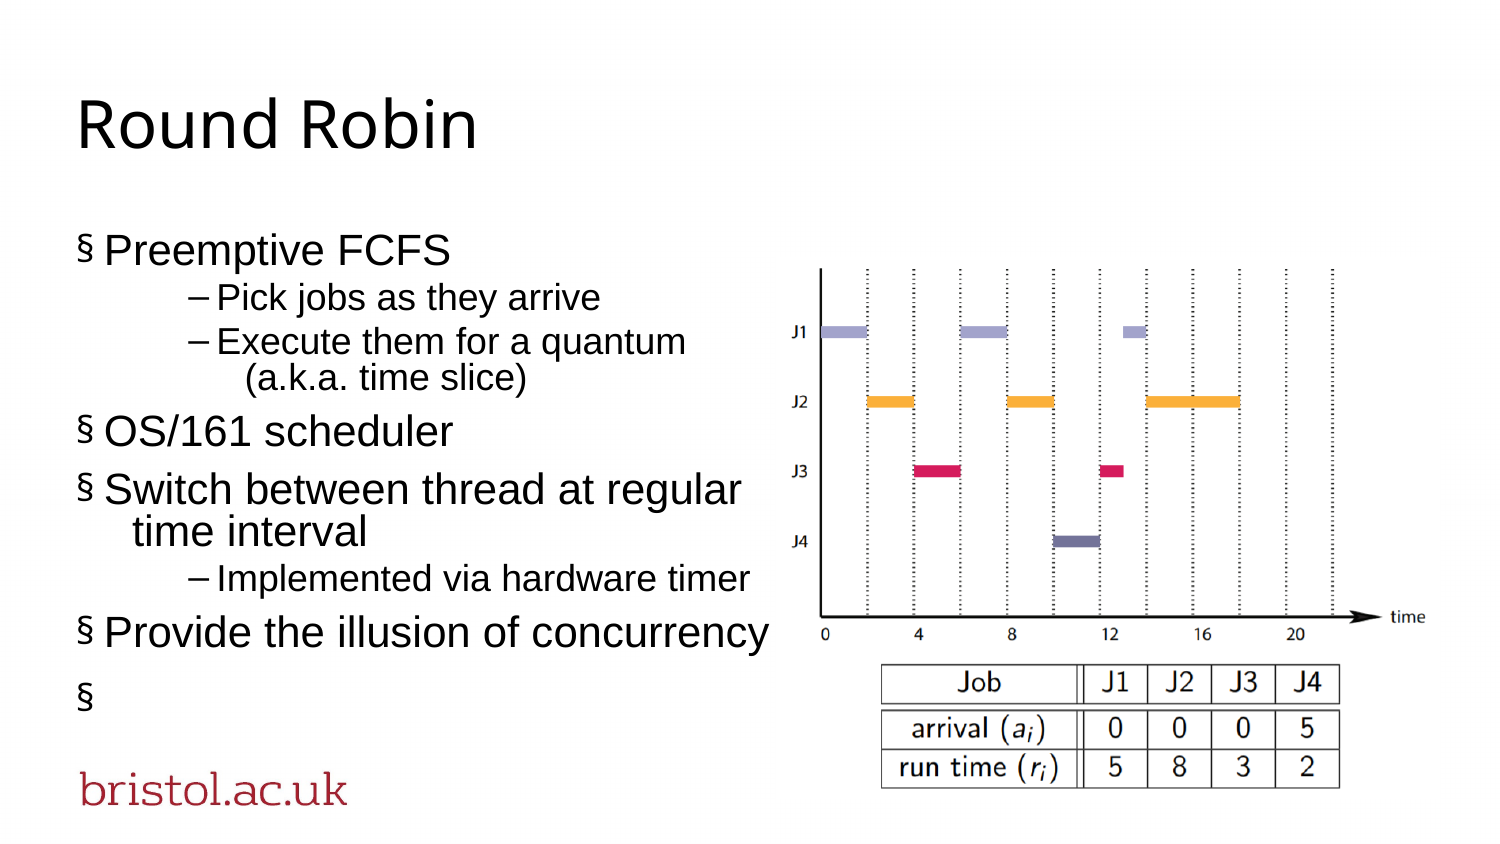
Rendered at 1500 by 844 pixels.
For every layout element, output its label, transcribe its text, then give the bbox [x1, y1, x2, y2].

list Preemptive FCFS Pick jobs as they arrive Execute them for a quantum (a.k.a. time slice) OS/161 scheduler Switch between thread at regular time interval Implemented via hardware timer Provide the illusion of concurrency [60, 224, 1440, 699]
picture [776, 257, 1440, 799]
title Round Robin [60, 44, 1440, 209]
